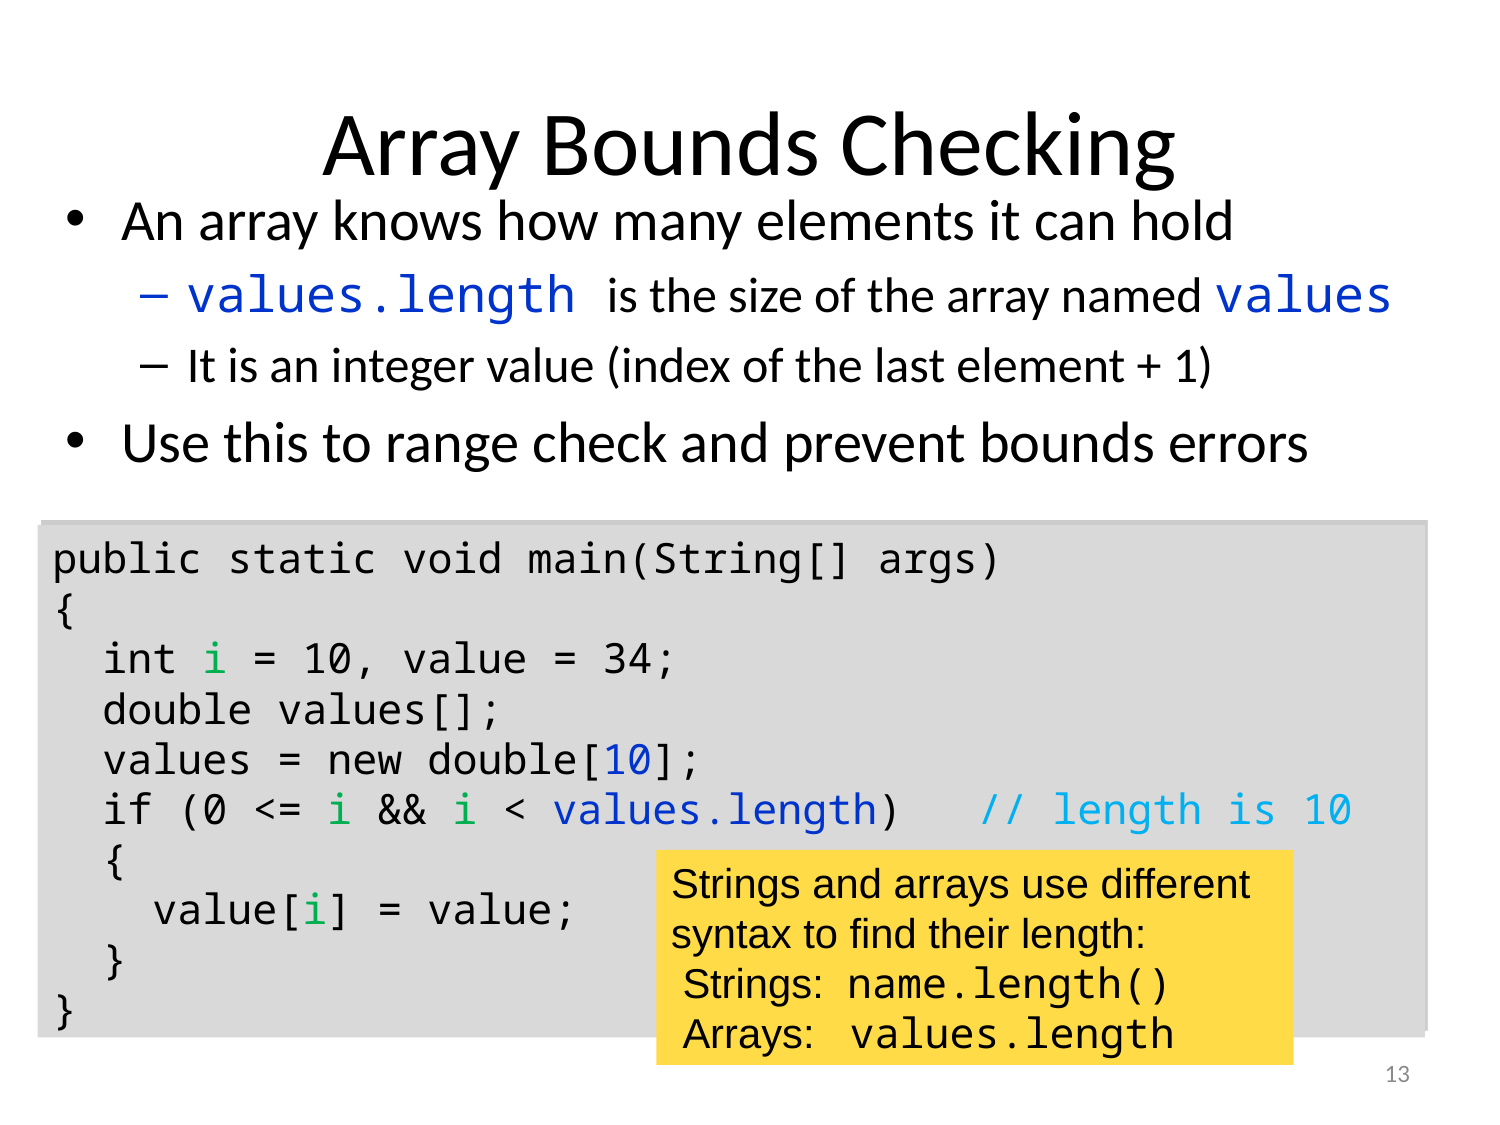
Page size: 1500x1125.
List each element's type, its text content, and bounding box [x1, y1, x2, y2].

text_box Strings and arrays use different syntax to find their length: Strings: name.length() Arrays: values.length [656, 849, 1294, 1065]
title Array Bounds Checking [75, 45, 1425, 174]
list An array knows how many elements it can hold values.length is the size of the array named values It is an integer value (index of the last element + 1) Use this to range check and prevent bounds errors [50, 174, 1463, 1013]
text_box public static void main(String[] args) { int i = 10, value = 34; double values[]; values = new double[10]; if (0 <= i && i < values.length) // length is 10 { value[i] = value; } } [37, 524, 1425, 1038]
slide_number <number> [1074, 1042, 1425, 1103]
